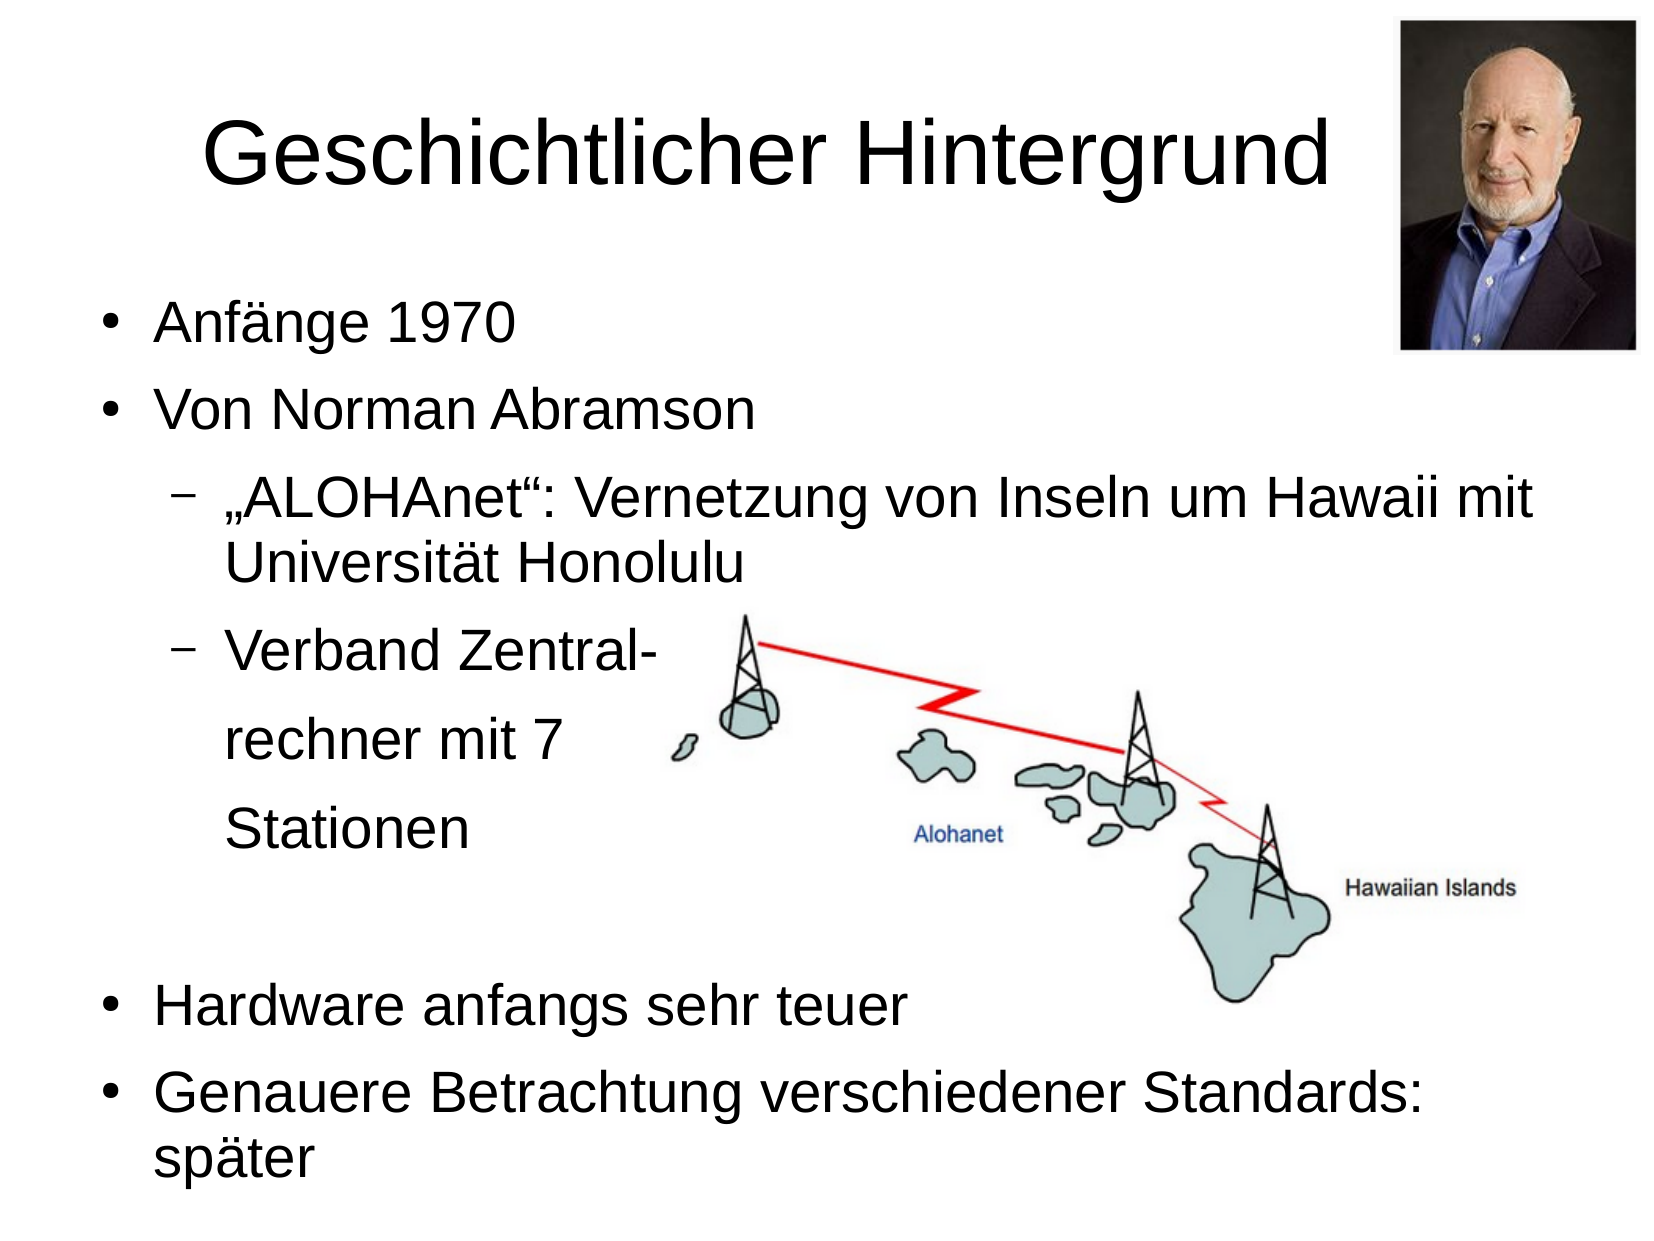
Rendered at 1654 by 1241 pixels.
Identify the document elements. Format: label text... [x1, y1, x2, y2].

title Geschichtlicher Hintergrund [82, 49, 1393, 257]
picture [1393, 16, 1641, 355]
list Anfänge 1970 Von Norman Abramson „ALOHAnet“: Vernetzung von Inseln um Hawaii mit Universität Honolulu Verband Zentral- rechner mit 7 Stationen Hardware anfangs sehr teuer Genauere Betrachtung verschiedener Standards: später [82, 290, 1571, 1170]
